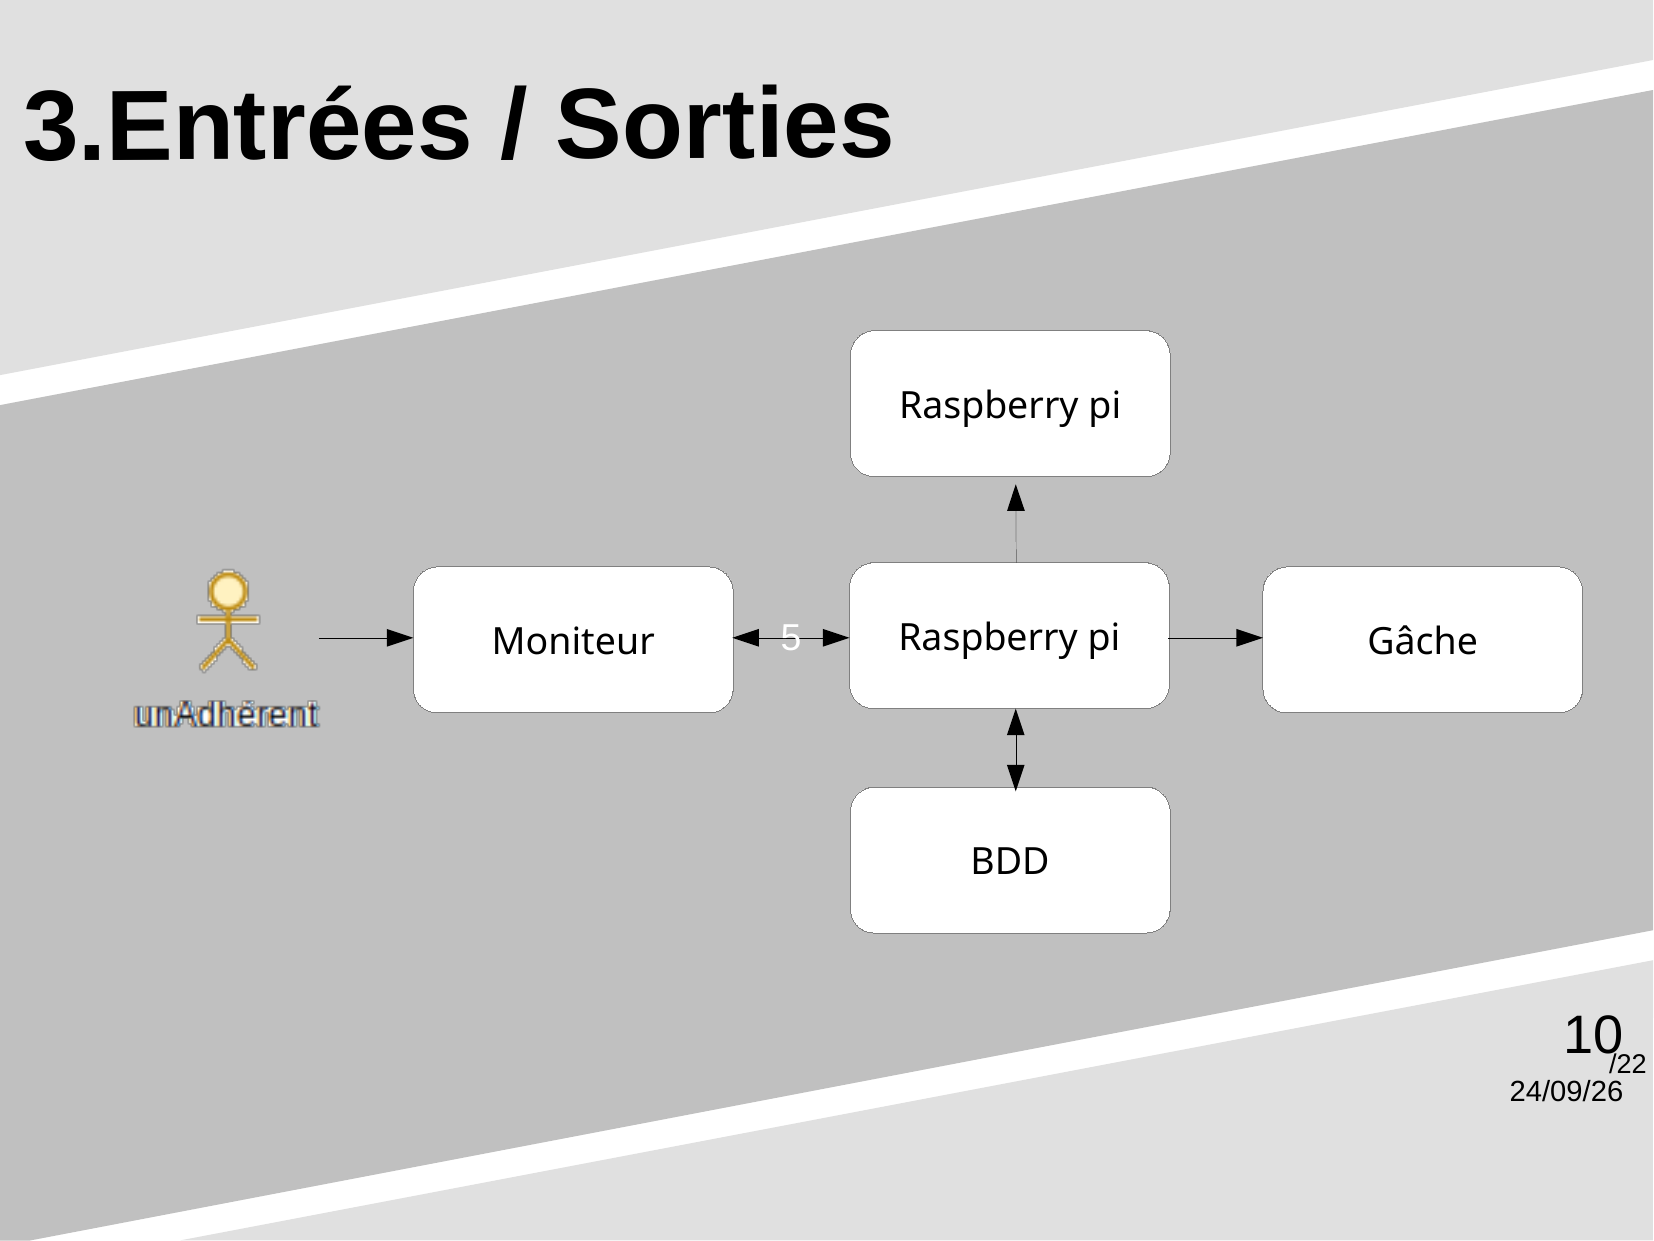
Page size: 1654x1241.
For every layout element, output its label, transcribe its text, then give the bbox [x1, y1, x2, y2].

picture [47, 448, 363, 739]
text_box BDD [850, 787, 1171, 934]
text_box Raspberry pi [850, 330, 1171, 477]
text_box /22 [1594, 1041, 1653, 1087]
text_box Raspberry pi [849, 562, 1170, 709]
title 3.Entrées / Sorties [22, 16, 1512, 230]
text_box Moniteur [413, 566, 734, 713]
text_box Gâche [1262, 566, 1583, 713]
